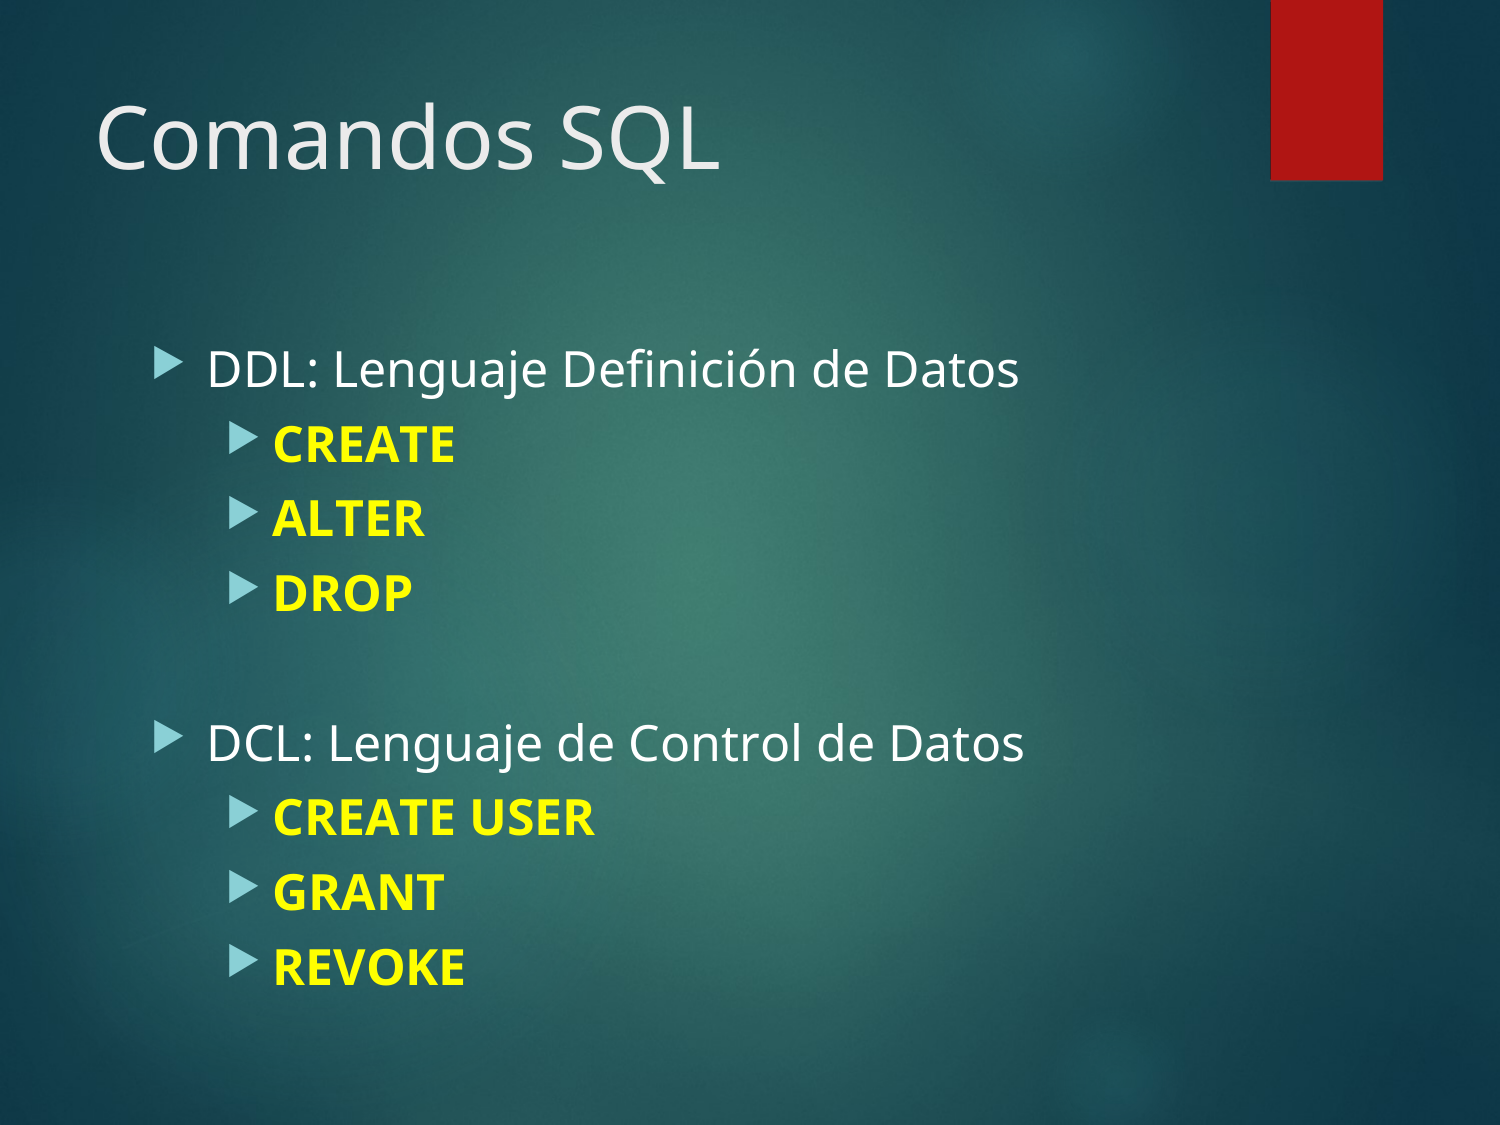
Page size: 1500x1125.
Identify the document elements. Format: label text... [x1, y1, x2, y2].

title Comandos SQL [79, 74, 1237, 304]
list DDL: Lenguaje Definición de Datos CREATE ALTER DROP DCL: Lenguaje de Control de Datos CREATE USER GRANT REVOKE [135, 336, 1237, 1025]
picture [0, 0, 1500, 1125]
